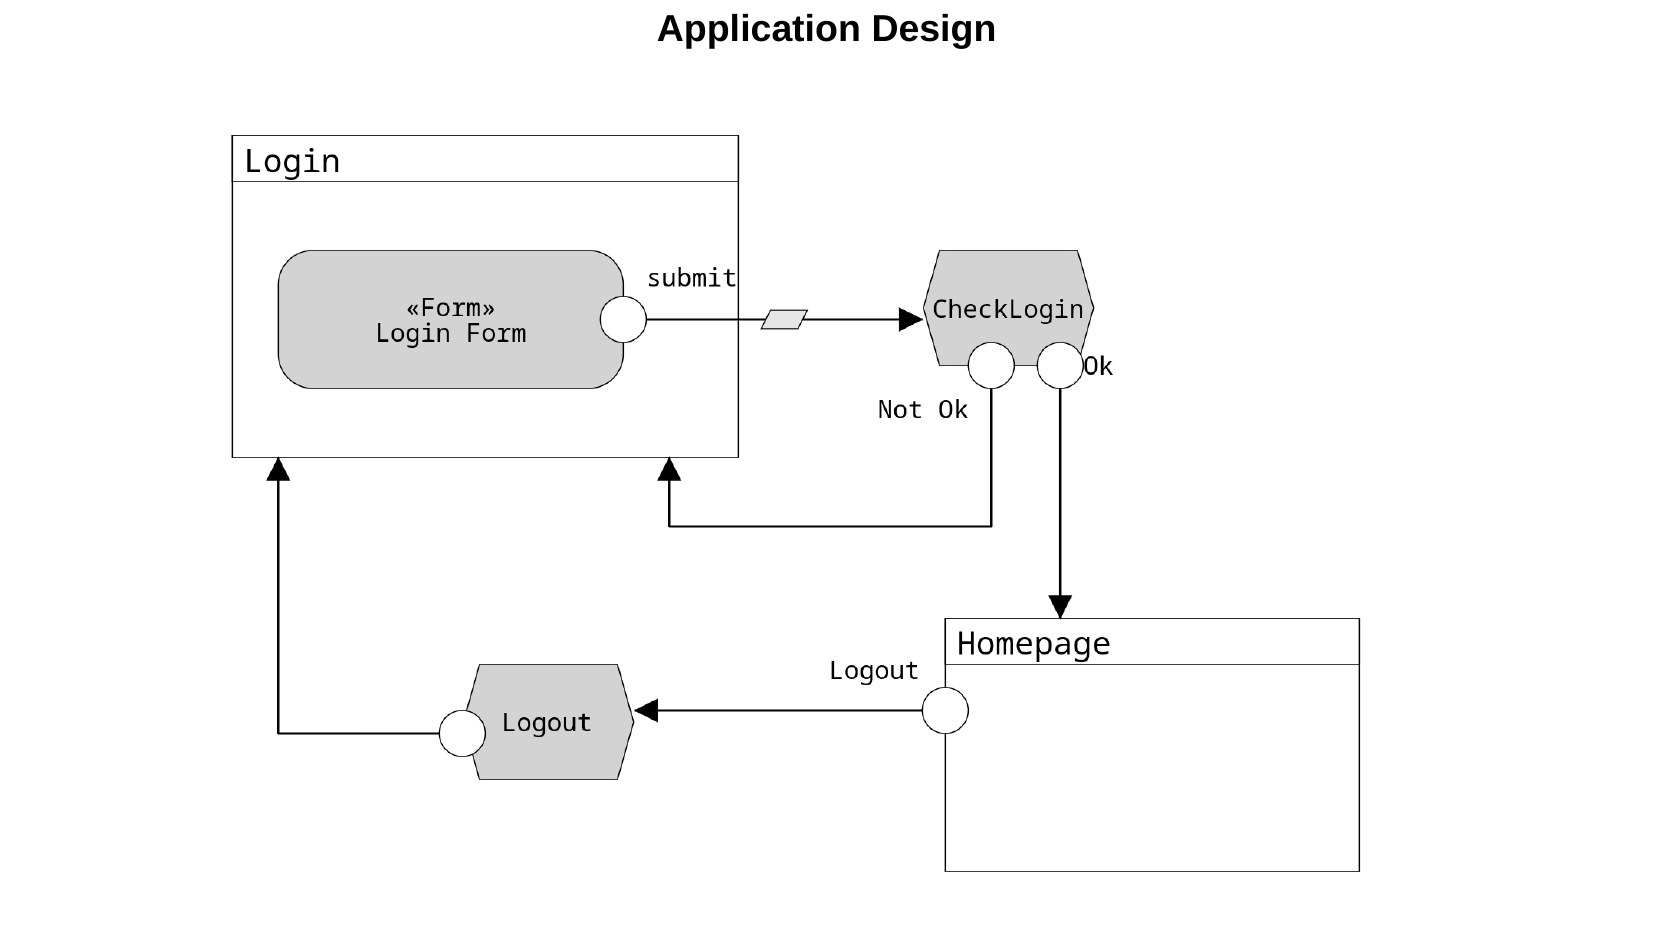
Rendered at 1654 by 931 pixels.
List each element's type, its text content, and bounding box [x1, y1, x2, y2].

text_box Application Design [489, 0, 1165, 57]
picture [76, 112, 1577, 931]
